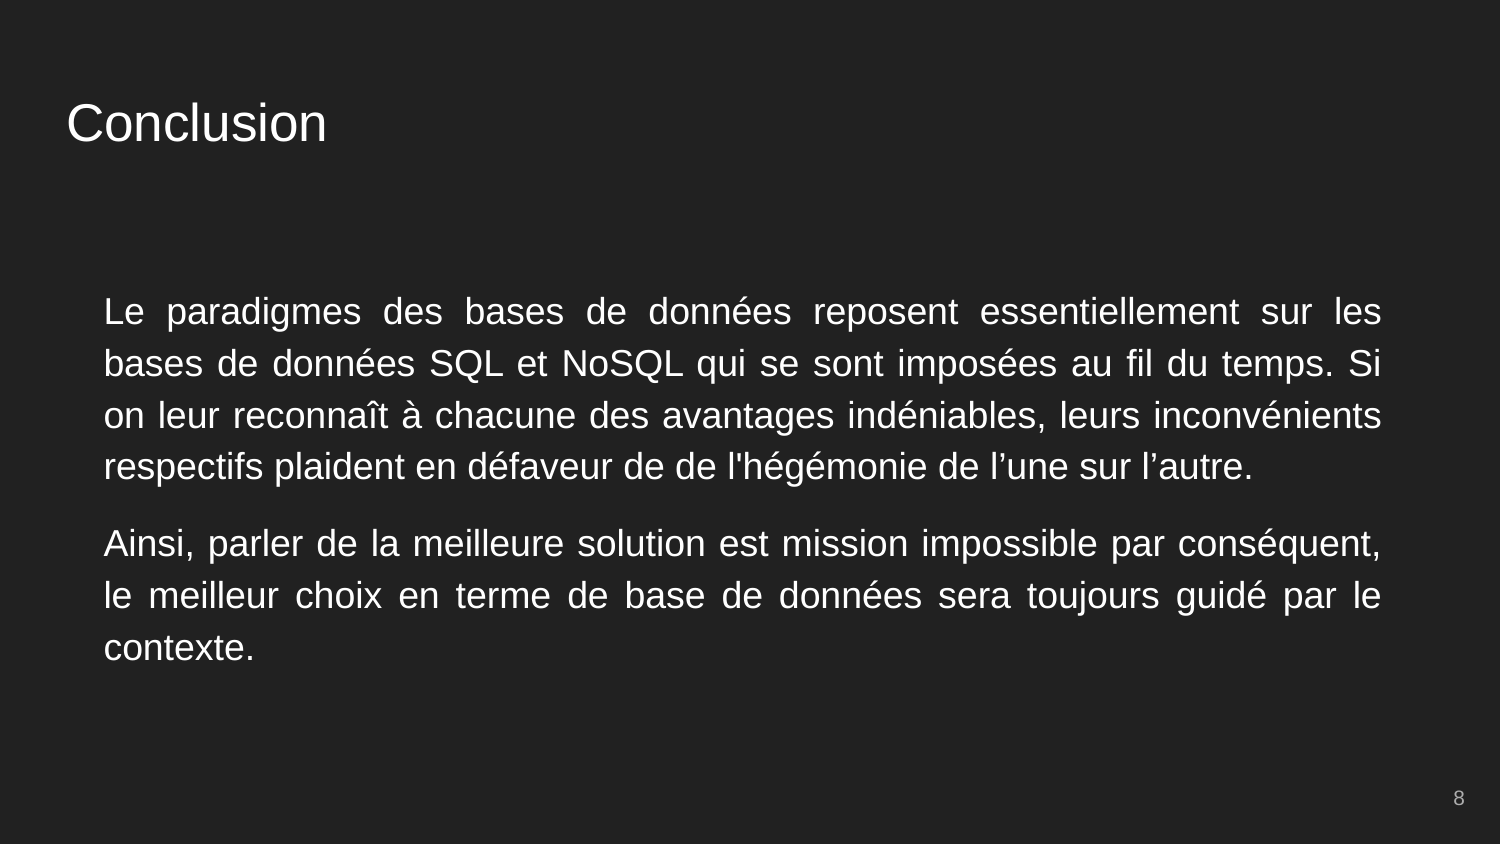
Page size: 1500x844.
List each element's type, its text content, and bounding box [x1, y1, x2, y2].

slide_number <number> [1389, 764, 1480, 830]
list Le paradigmes des bases de données reposent essentiellement sur les bases de données SQL et NoSQL qui se sont imposées au fil du temps. Si on leur reconnaît à chacune des avantages indéniables, leurs inconvénients respectifs plaident en défaveur de de l'hégémonie de l’une sur l’autre. Ainsi, parler de la meilleure solution est mission impossible par conséquent, le meilleur choix en terme de base de données sera toujours guidé par le contexte. [88, 239, 1398, 709]
title Conclusion [51, 72, 1449, 167]
